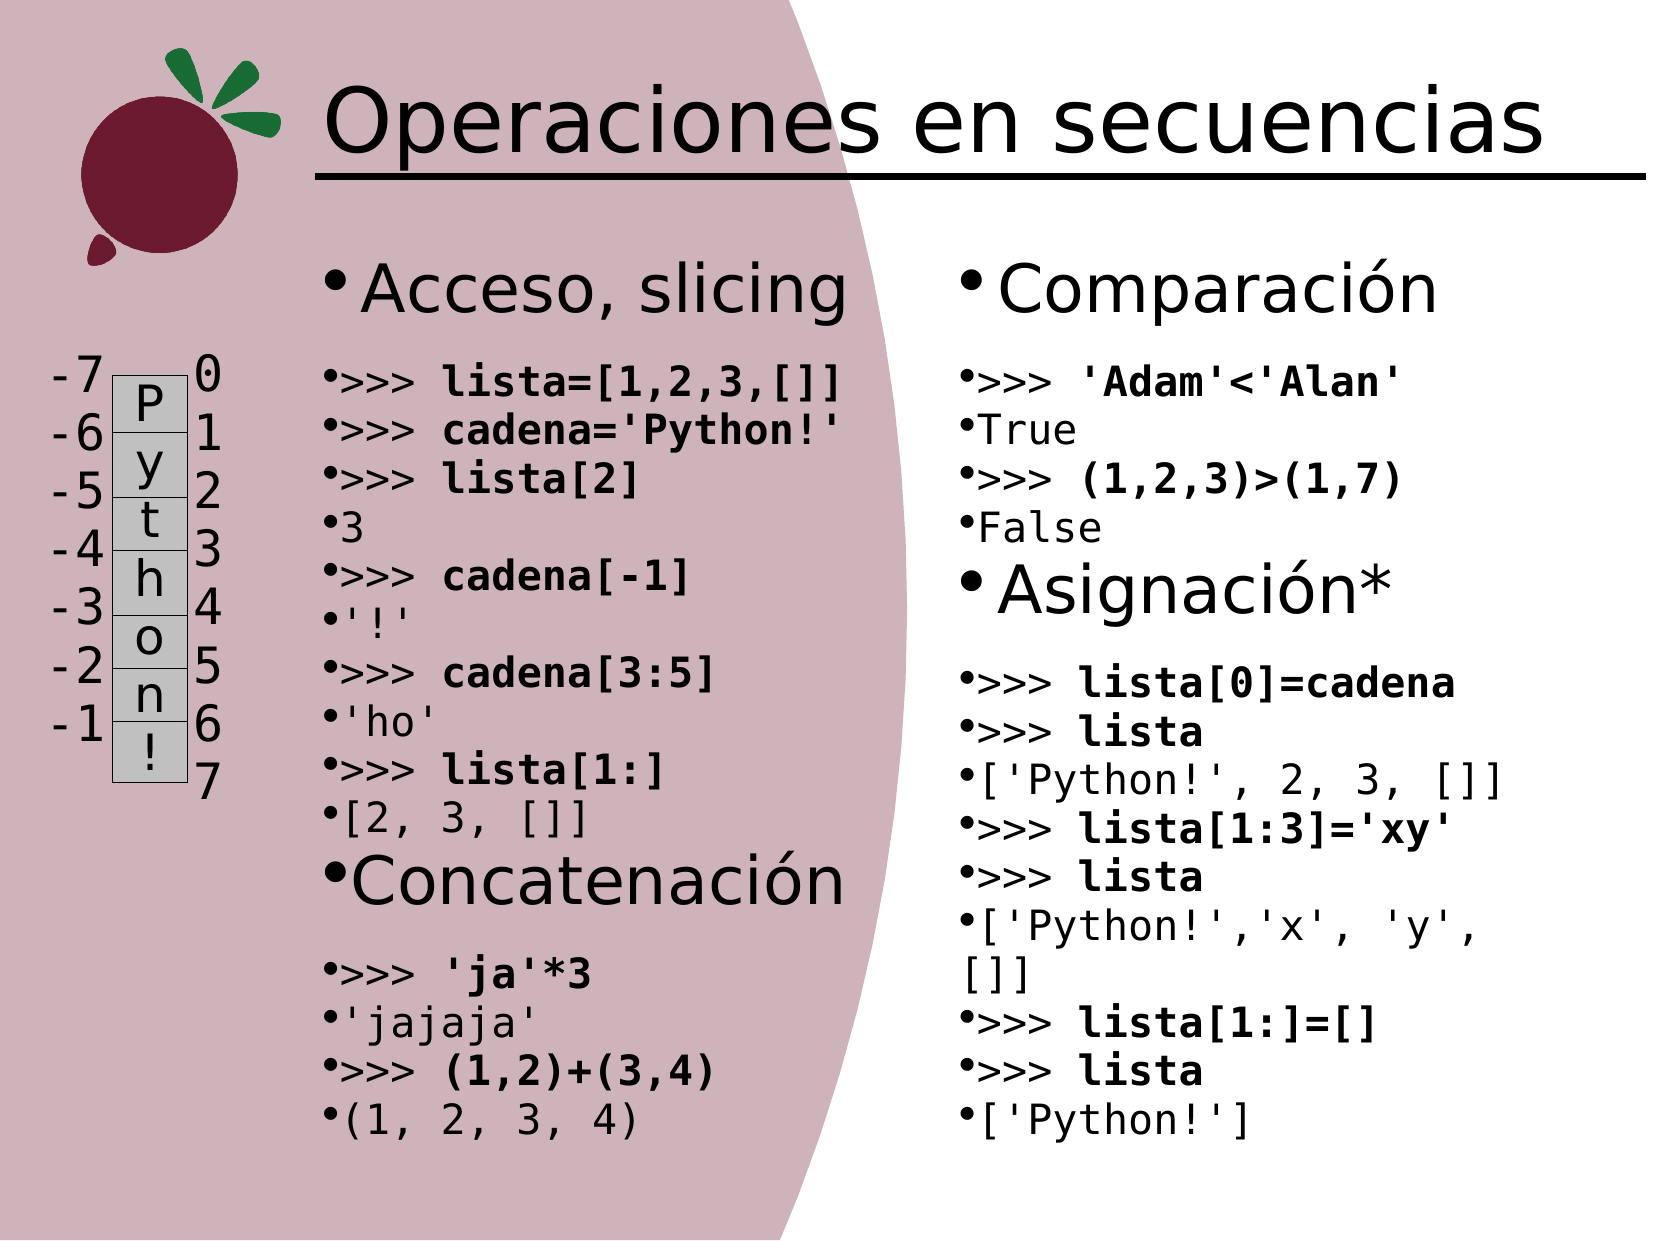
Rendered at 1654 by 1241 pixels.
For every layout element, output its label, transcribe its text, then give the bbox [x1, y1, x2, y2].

text_box P y t h o n ! [121, 433, 188, 497]
text_box P y t h o n ! [121, 616, 188, 668]
text_box 0 1 2 3 4 5 6 7 [193, 345, 269, 812]
title Operaciones en secuencias [322, 65, 1565, 177]
text_box P y t h o n ! [121, 722, 188, 783]
text_box P y t h o n ! [121, 375, 188, 432]
list Comparación >>> 'Adam'<'Alan' True >>> (1,2,3)>(1,7) False Asignación* >>> lista[0]=cadena >>> lista ['Python!', 2, 3, []] >>> lista[1:3]='xy' >>> lista ['Python!','x', 'y', []] >>> lista[1:]=[] >>> lista ['Python!'] [959, 250, 1566, 1175]
text_box P y t h o n ! [121, 669, 188, 721]
text_box -7 -6 -5 -4 -3 -2 -1 [45, 345, 121, 812]
text_box P y t h o n ! [121, 498, 188, 550]
text_box P y t h o n ! [121, 551, 188, 615]
list Acceso, slicing >>> lista=[1,2,3,[]] >>> cadena='Python!' >>> lista[2] 3 >>> cadena[-1] '!' >>> cadena[3:5] 'ho' >>> lista[1:] [2, 3, []] Concatenación >>> 'ja'*3 'jajaja' >>> (1,2)+(3,4) (1, 2, 3, 4) [322, 250, 929, 1175]
picture [81, 48, 281, 266]
